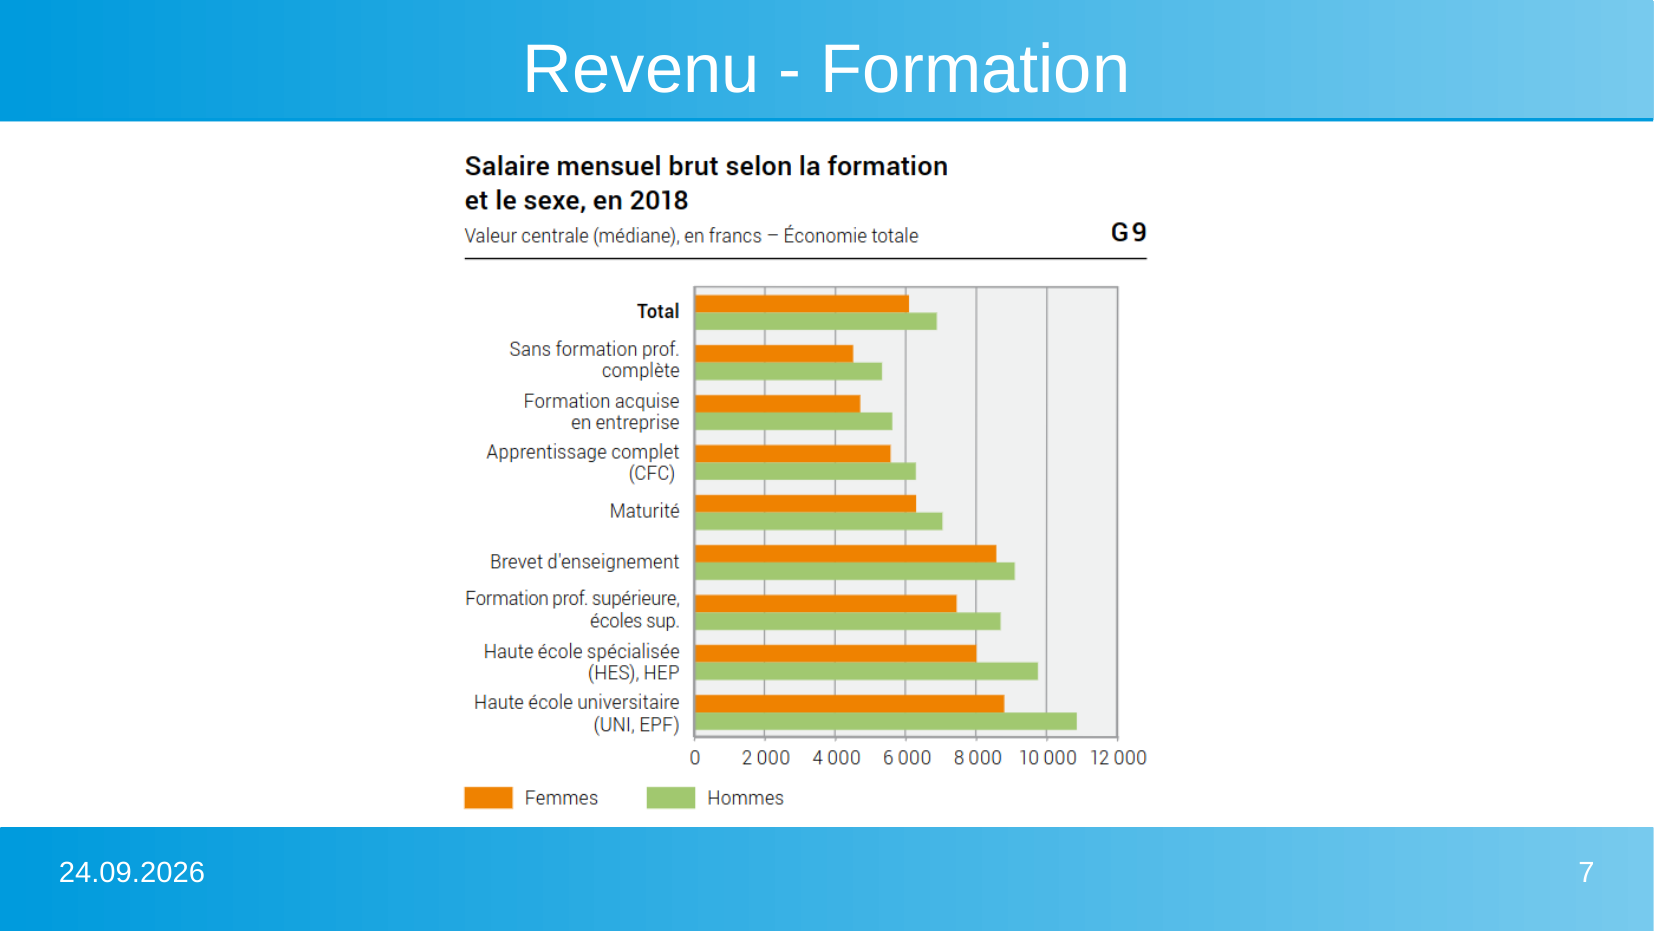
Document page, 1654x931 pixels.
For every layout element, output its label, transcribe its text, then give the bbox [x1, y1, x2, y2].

picture [413, 141, 1182, 820]
title Revenu - Formation [59, 29, 1595, 108]
